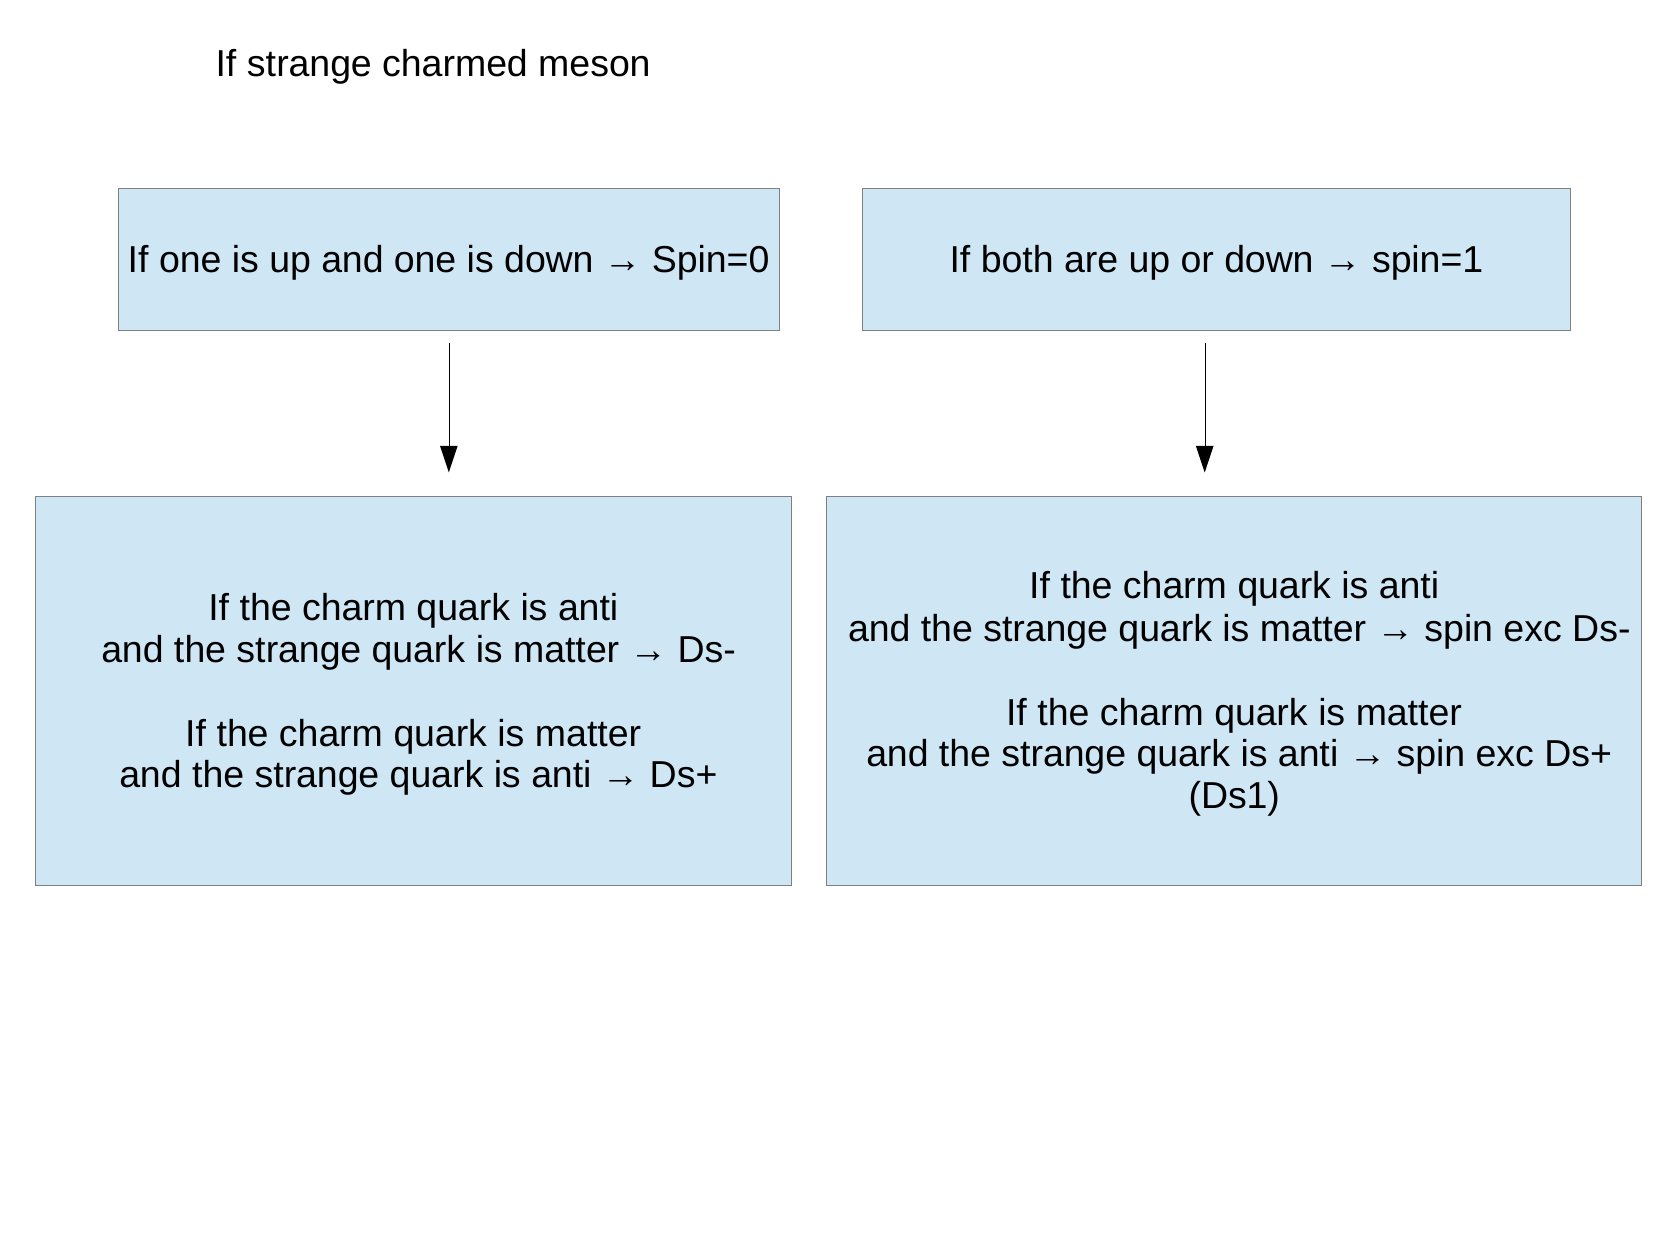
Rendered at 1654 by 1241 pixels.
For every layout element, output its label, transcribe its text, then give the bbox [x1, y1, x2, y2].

text_box If strange charmed meson [200, 35, 1524, 93]
text_box If one is up and one is down → Spin=0 [118, 188, 780, 331]
text_box If both are up or down → spin=1 [862, 188, 1571, 331]
text_box If the charm quark is anti and the strange quark is matter → Ds- If the charm quark is matter and the strange quark is anti → Ds+ [35, 496, 792, 886]
text_box If the charm quark is anti and the strange quark is matter → spin exc Ds- If the charm quark is matter and the strange quark is anti → spin exc Ds+ (Ds1) [826, 496, 1642, 886]
